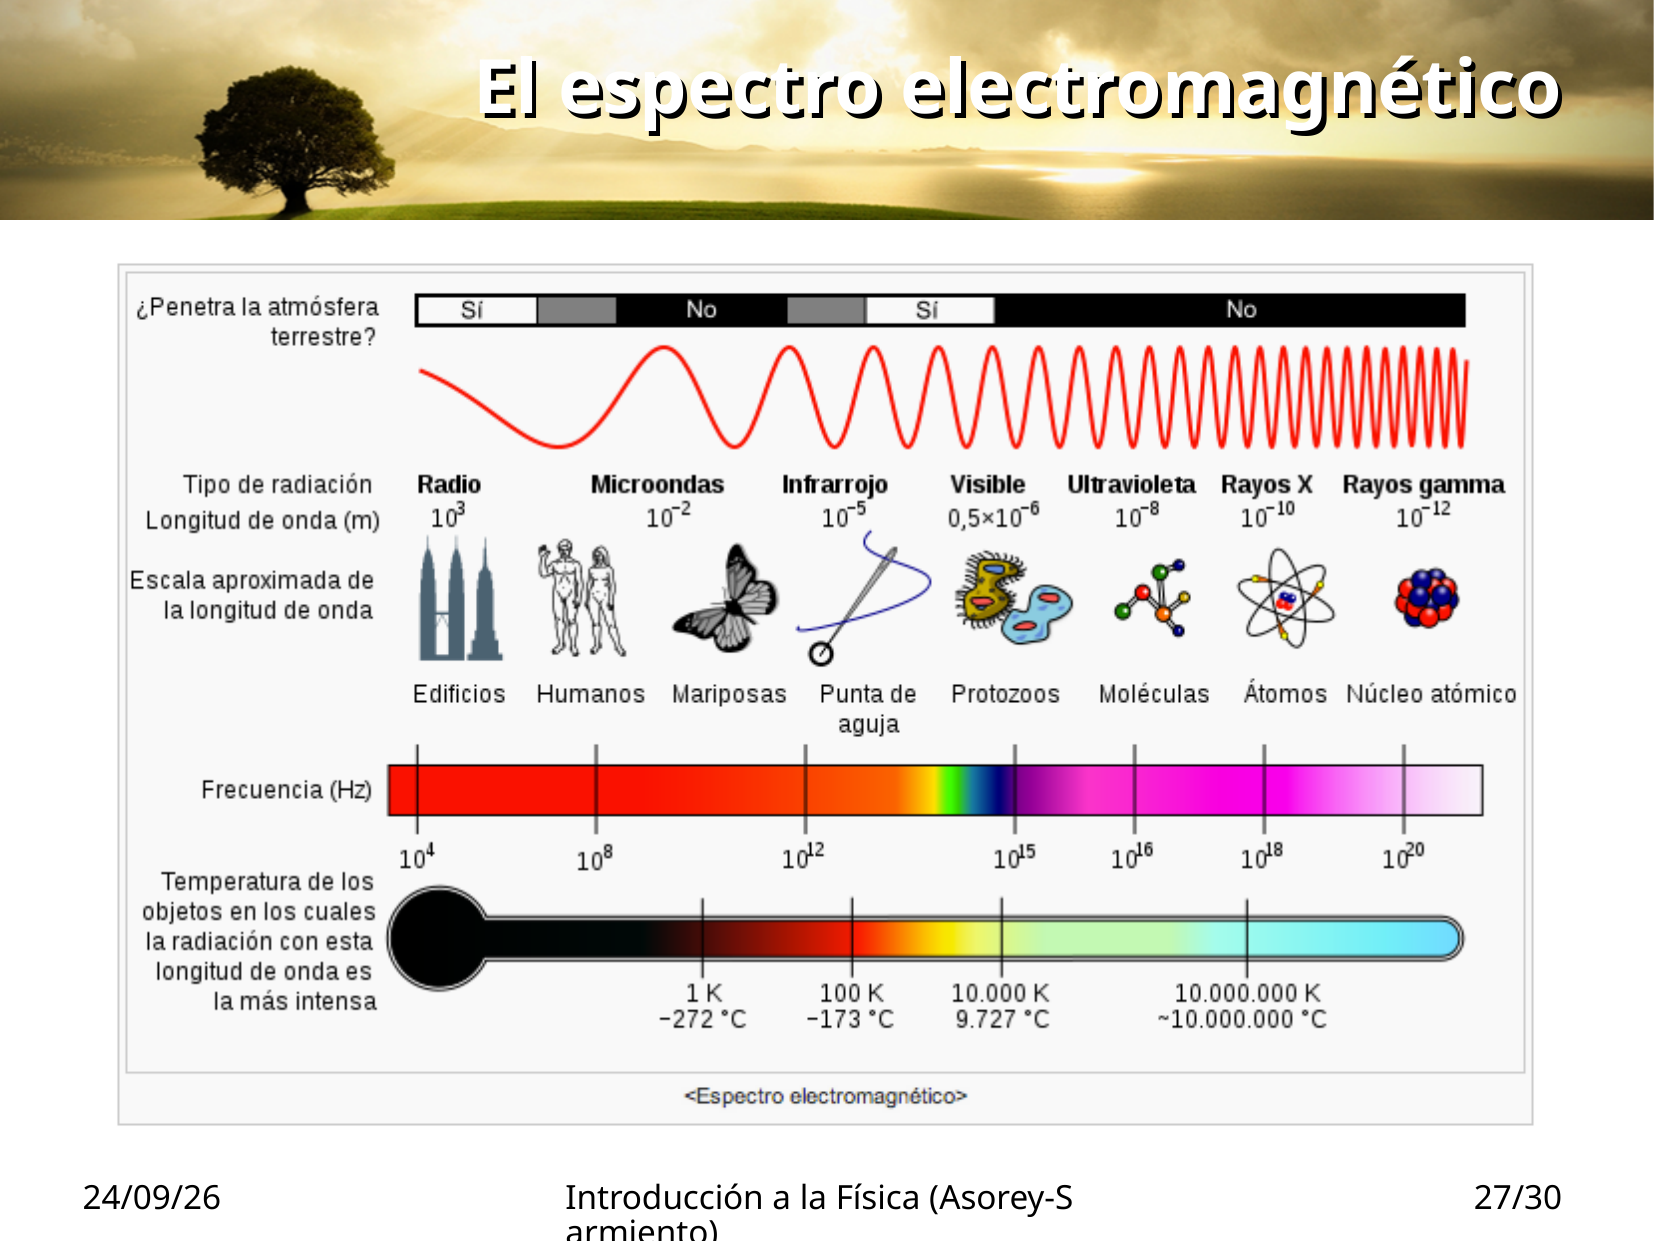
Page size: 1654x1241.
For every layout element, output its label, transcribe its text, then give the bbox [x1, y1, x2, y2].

title El espectro electromagnético [75, 19, 1564, 151]
picture [0, 0, 1654, 220]
picture [108, 254, 1546, 1141]
